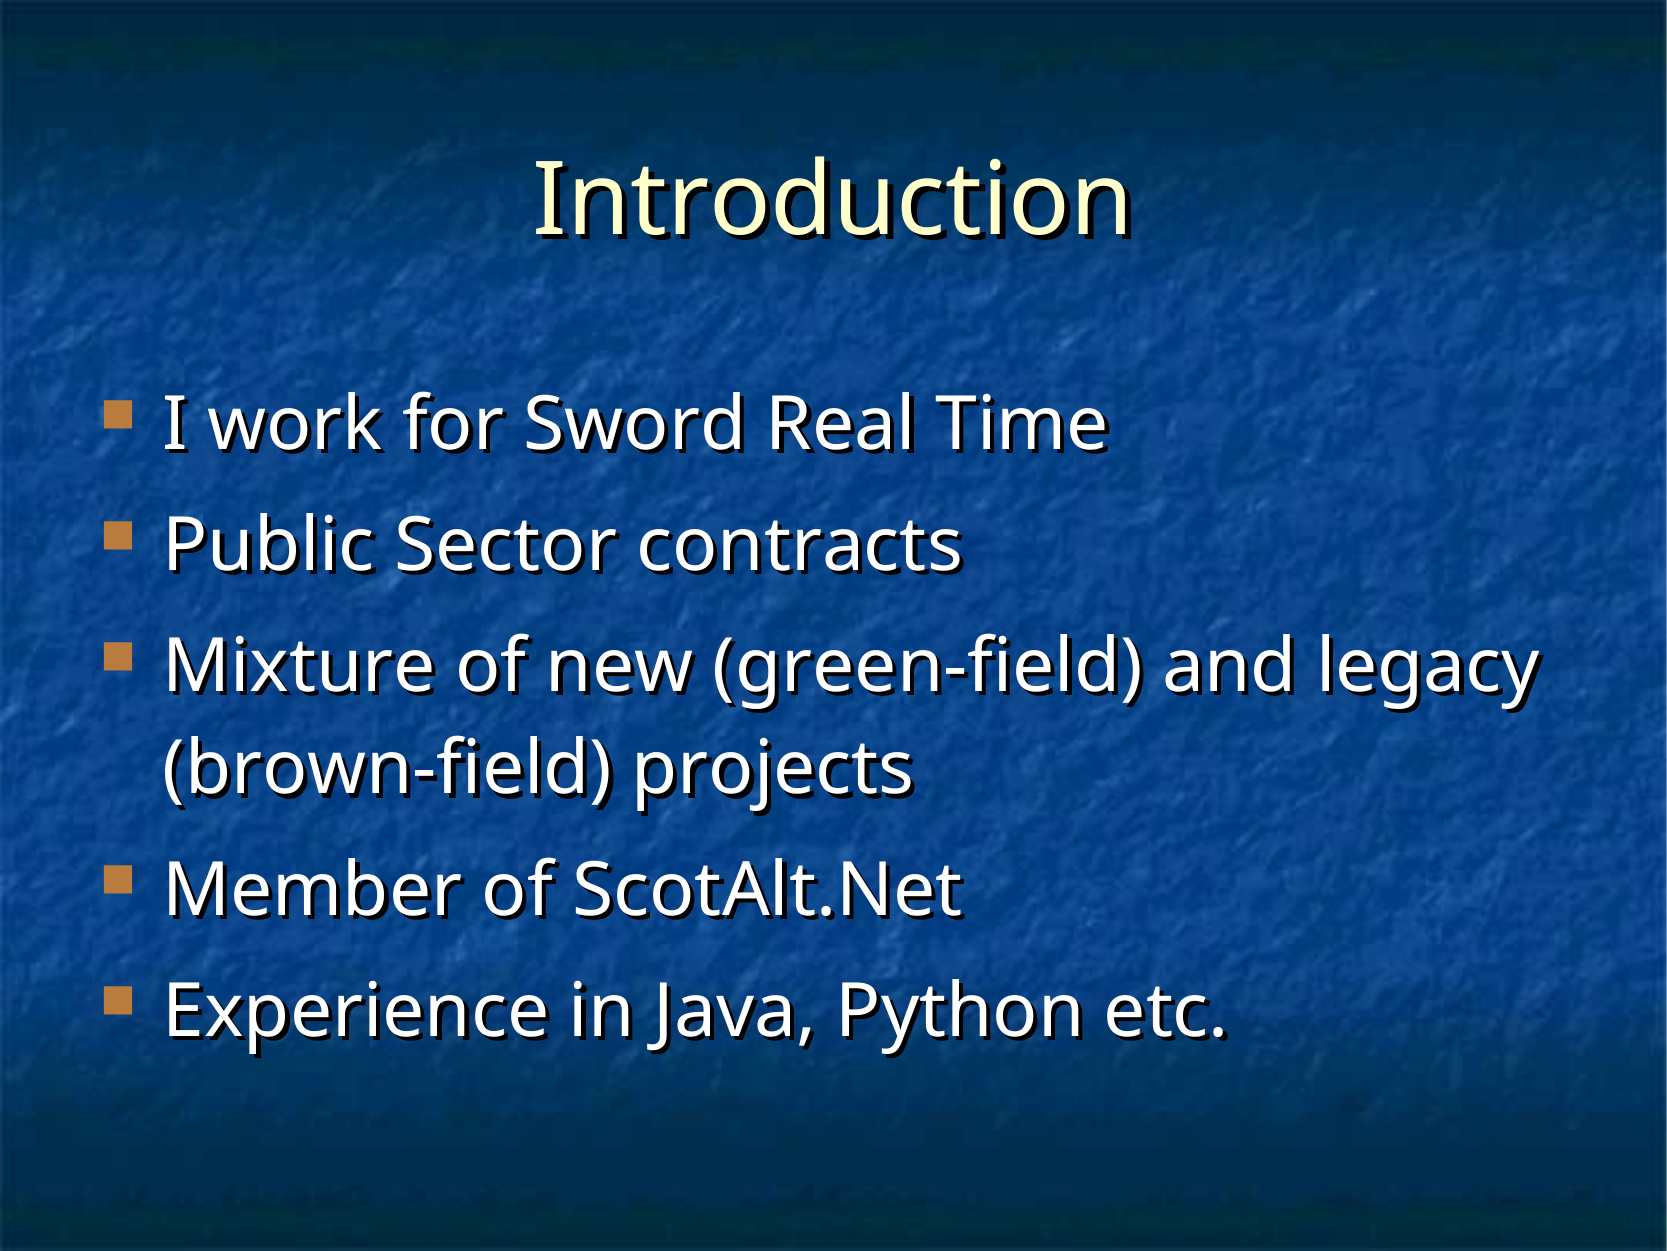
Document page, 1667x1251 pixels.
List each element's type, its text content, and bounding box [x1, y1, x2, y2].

list I work for Sword Real Time Public Sector contracts Mixture of new (green-field) and legacy (brown-field) projects Member of ScotAlt.Net Experience in Java, Python etc. [83, 361, 1584, 1112]
picture [0, 0, 1667, 1251]
title Introduction [83, 69, 1584, 320]
